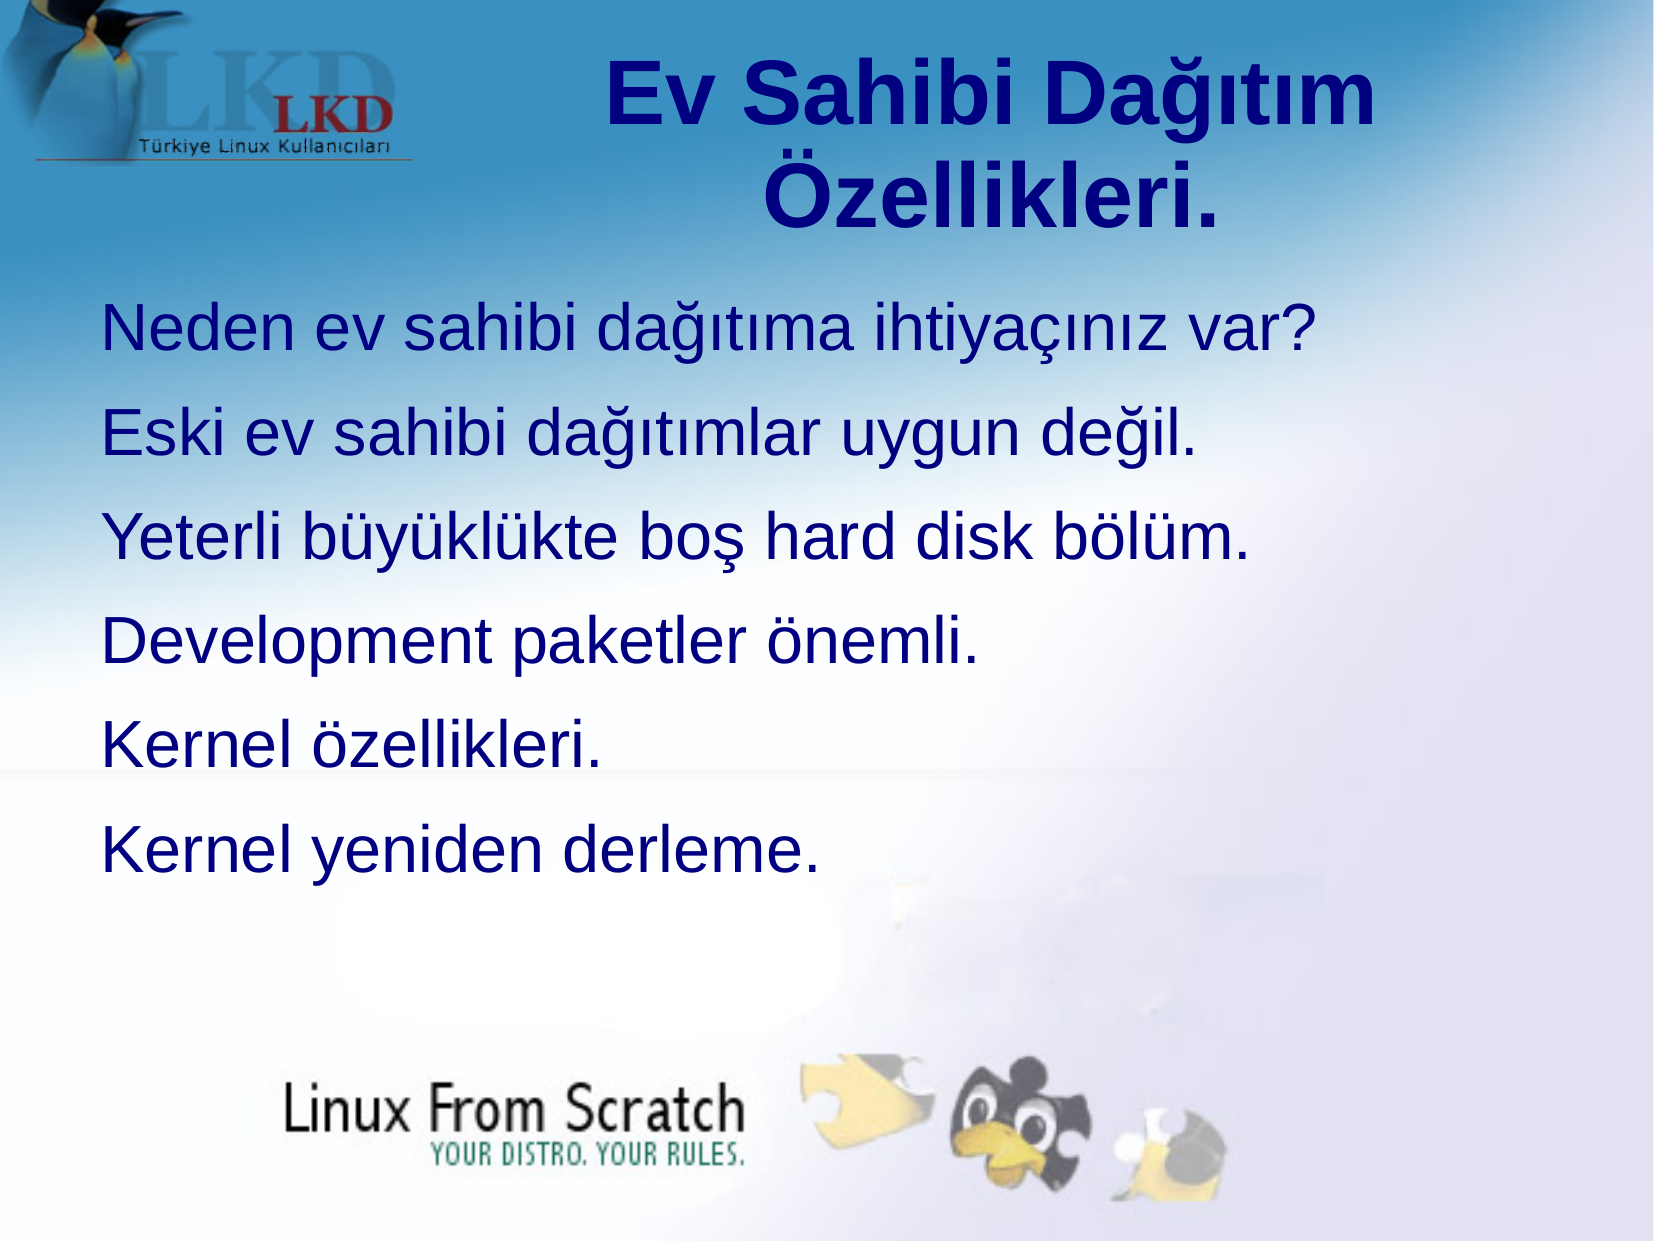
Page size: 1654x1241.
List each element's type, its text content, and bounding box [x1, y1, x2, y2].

list Neden ev sahibi dağıtıma ihtiyaçınız var? Eski ev sahibi dağıtımlar uygun değil. Yeterli büyüklükte boş hard disk bölüm. Development paketler önemli. Kernel özellikleri. Kernel yeniden derleme. [82, 290, 1571, 1094]
picture [0, 0, 1654, 1241]
title Ev Sahibi Dağıtım Özellikleri. [412, 25, 1571, 263]
